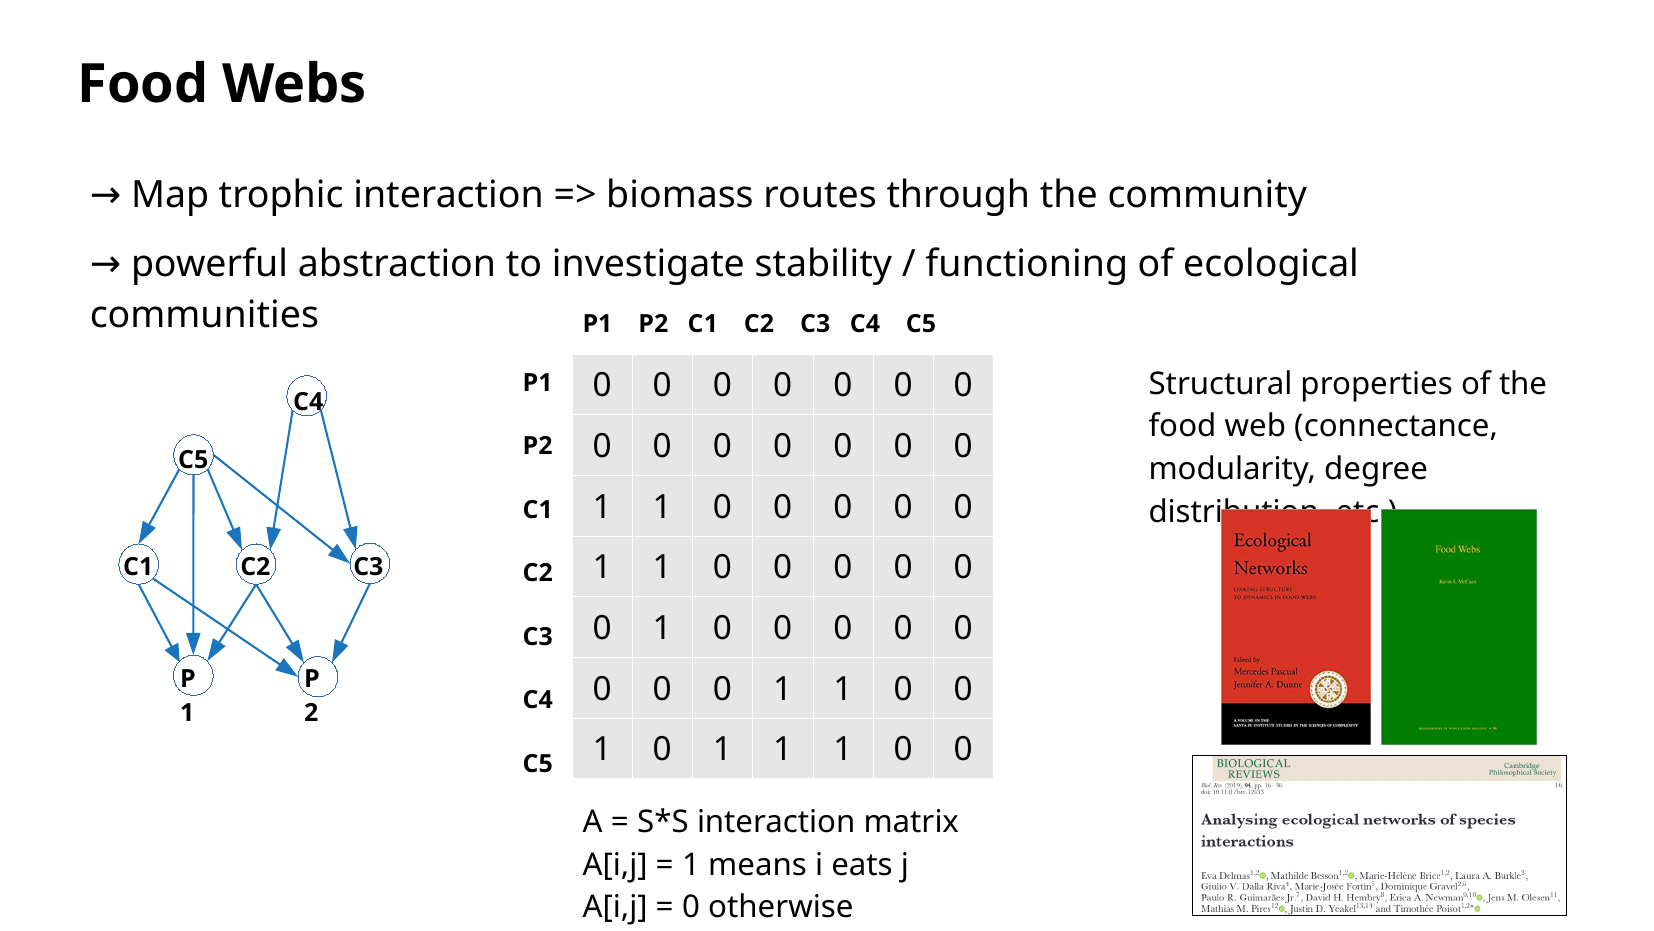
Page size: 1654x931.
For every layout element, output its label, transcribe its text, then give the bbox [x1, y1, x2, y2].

table_cell 0 [814, 415, 873, 475]
picture [1221, 509, 1371, 745]
table_cell 0 [633, 719, 692, 778]
text_box A = S*S interaction matrix A[i,j] = 1 means i eats j A[i,j] = 0 otherwise [567, 791, 1063, 923]
table_header 0 [838, 377, 847, 394]
table_cell 0 [814, 476, 873, 536]
table_cell 0 [934, 719, 993, 778]
table_cell 0 [579, 415, 632, 475]
text_box C2 [225, 541, 308, 620]
table_cell 0 [753, 537, 813, 596]
table_cell 0 [579, 597, 632, 657]
text_box P1 [165, 653, 225, 701]
table_cell 1 [579, 537, 632, 596]
table_cell 0 [934, 415, 993, 475]
table_cell 1 [753, 658, 813, 718]
table_cell 0 [693, 476, 752, 536]
table_cell 0 [693, 658, 752, 718]
text_box C1 [108, 541, 181, 620]
table_cell 0 [934, 537, 993, 596]
table_cell 0 [874, 476, 933, 536]
table_header 0 [753, 377, 813, 414]
table_cell 1 [814, 658, 873, 718]
table_cell 0 [874, 415, 933, 475]
text_box Structural properties of the food web (connectance, modularity, degree distribution, etc.) [1133, 353, 1629, 485]
table_cell 0 [753, 415, 813, 475]
table_cell 1 [579, 476, 632, 536]
table_cell 1 [633, 597, 692, 657]
picture [1381, 509, 1537, 745]
table_cell 0 [934, 597, 993, 657]
table_cell 0 [934, 658, 993, 718]
table_cell 0 [874, 537, 933, 596]
table_header 0 [633, 377, 692, 414]
table_cell 0 [633, 658, 692, 718]
table_header 0 [958, 377, 967, 394]
table_header 0 [898, 377, 907, 394]
table_cell 1 [693, 719, 752, 778]
table_cell 0 [693, 415, 752, 475]
table_cell 0 [579, 658, 632, 718]
table_header 0 [934, 377, 993, 414]
text_box C4 [278, 376, 351, 455]
table_cell 1 [753, 719, 813, 778]
table_cell 0 [693, 597, 752, 657]
table_cell 1 [814, 719, 873, 778]
picture [1192, 755, 1567, 916]
text_box P1 P2 C1 C2 C3 C4 C5 [507, 356, 579, 833]
table_header 0 [657, 377, 666, 394]
table_cell 0 [814, 537, 873, 596]
table_header 0 [874, 377, 933, 414]
text_box P1 P2 C1 C2 C3 C4 C5 [567, 298, 1022, 377]
table_header 0 [579, 377, 632, 414]
table_cell 1 [579, 719, 632, 778]
table_cell 0 [874, 719, 933, 778]
table_cell 0 [814, 597, 873, 657]
table_header 0 [814, 377, 873, 414]
table_header 0 [778, 377, 787, 394]
table_cell 0 [753, 476, 813, 536]
table_cell 0 [874, 597, 933, 657]
table_cell 1 [633, 476, 692, 536]
text_box C3 [338, 541, 411, 620]
text_box Food Webs [62, 36, 961, 121]
text_box C5 [163, 433, 236, 513]
table_cell 1 [633, 537, 692, 596]
table_header 0 [717, 377, 726, 394]
text_box P2 [289, 653, 349, 701]
table_header 0 [693, 377, 752, 414]
table_cell 0 [693, 537, 752, 596]
table_cell 0 [874, 658, 933, 718]
table_cell 0 [633, 415, 692, 475]
table_cell 0 [934, 476, 993, 536]
table_cell 0 [753, 597, 813, 657]
table_header 0 [597, 377, 606, 394]
text_box → Map trophic interaction => biomass routes through the community → powerful abstraction to investigate stability / functioning of ecological communities [75, 159, 1591, 316]
